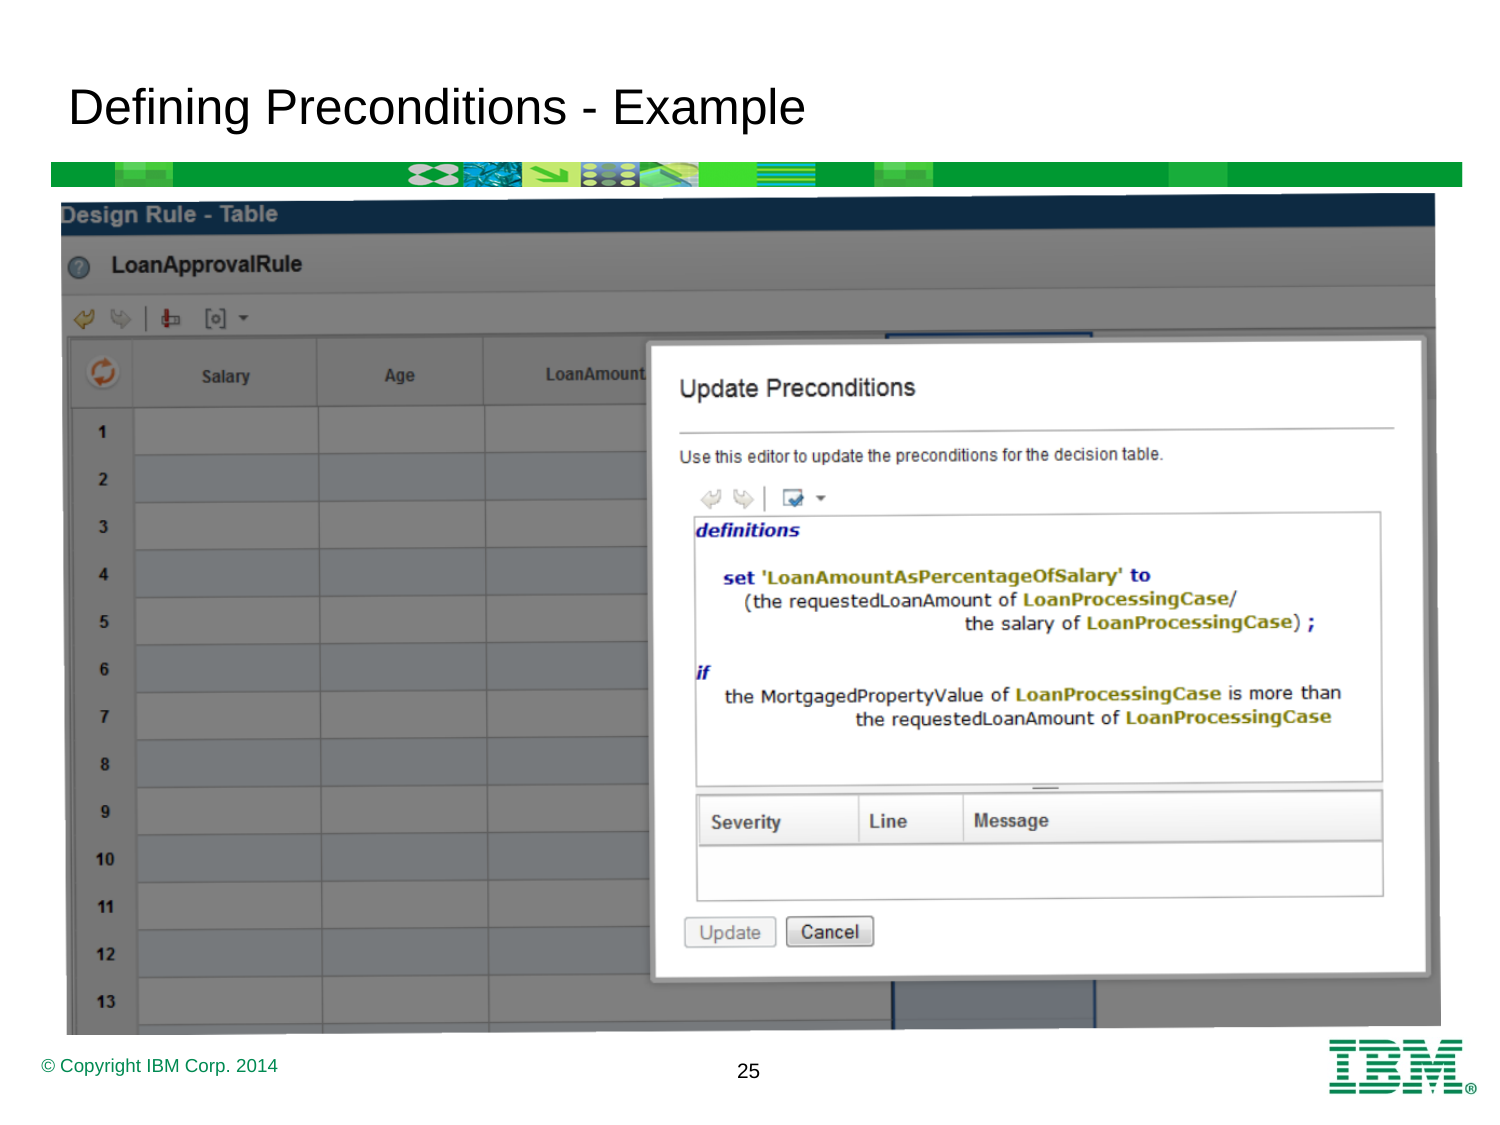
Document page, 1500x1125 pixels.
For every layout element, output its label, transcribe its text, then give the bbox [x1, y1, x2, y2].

title Defining Preconditions - Example [53, 69, 1239, 144]
picture [1327, 1037, 1479, 1096]
picture [50, 161, 1463, 189]
picture [60, 192, 1441, 1036]
